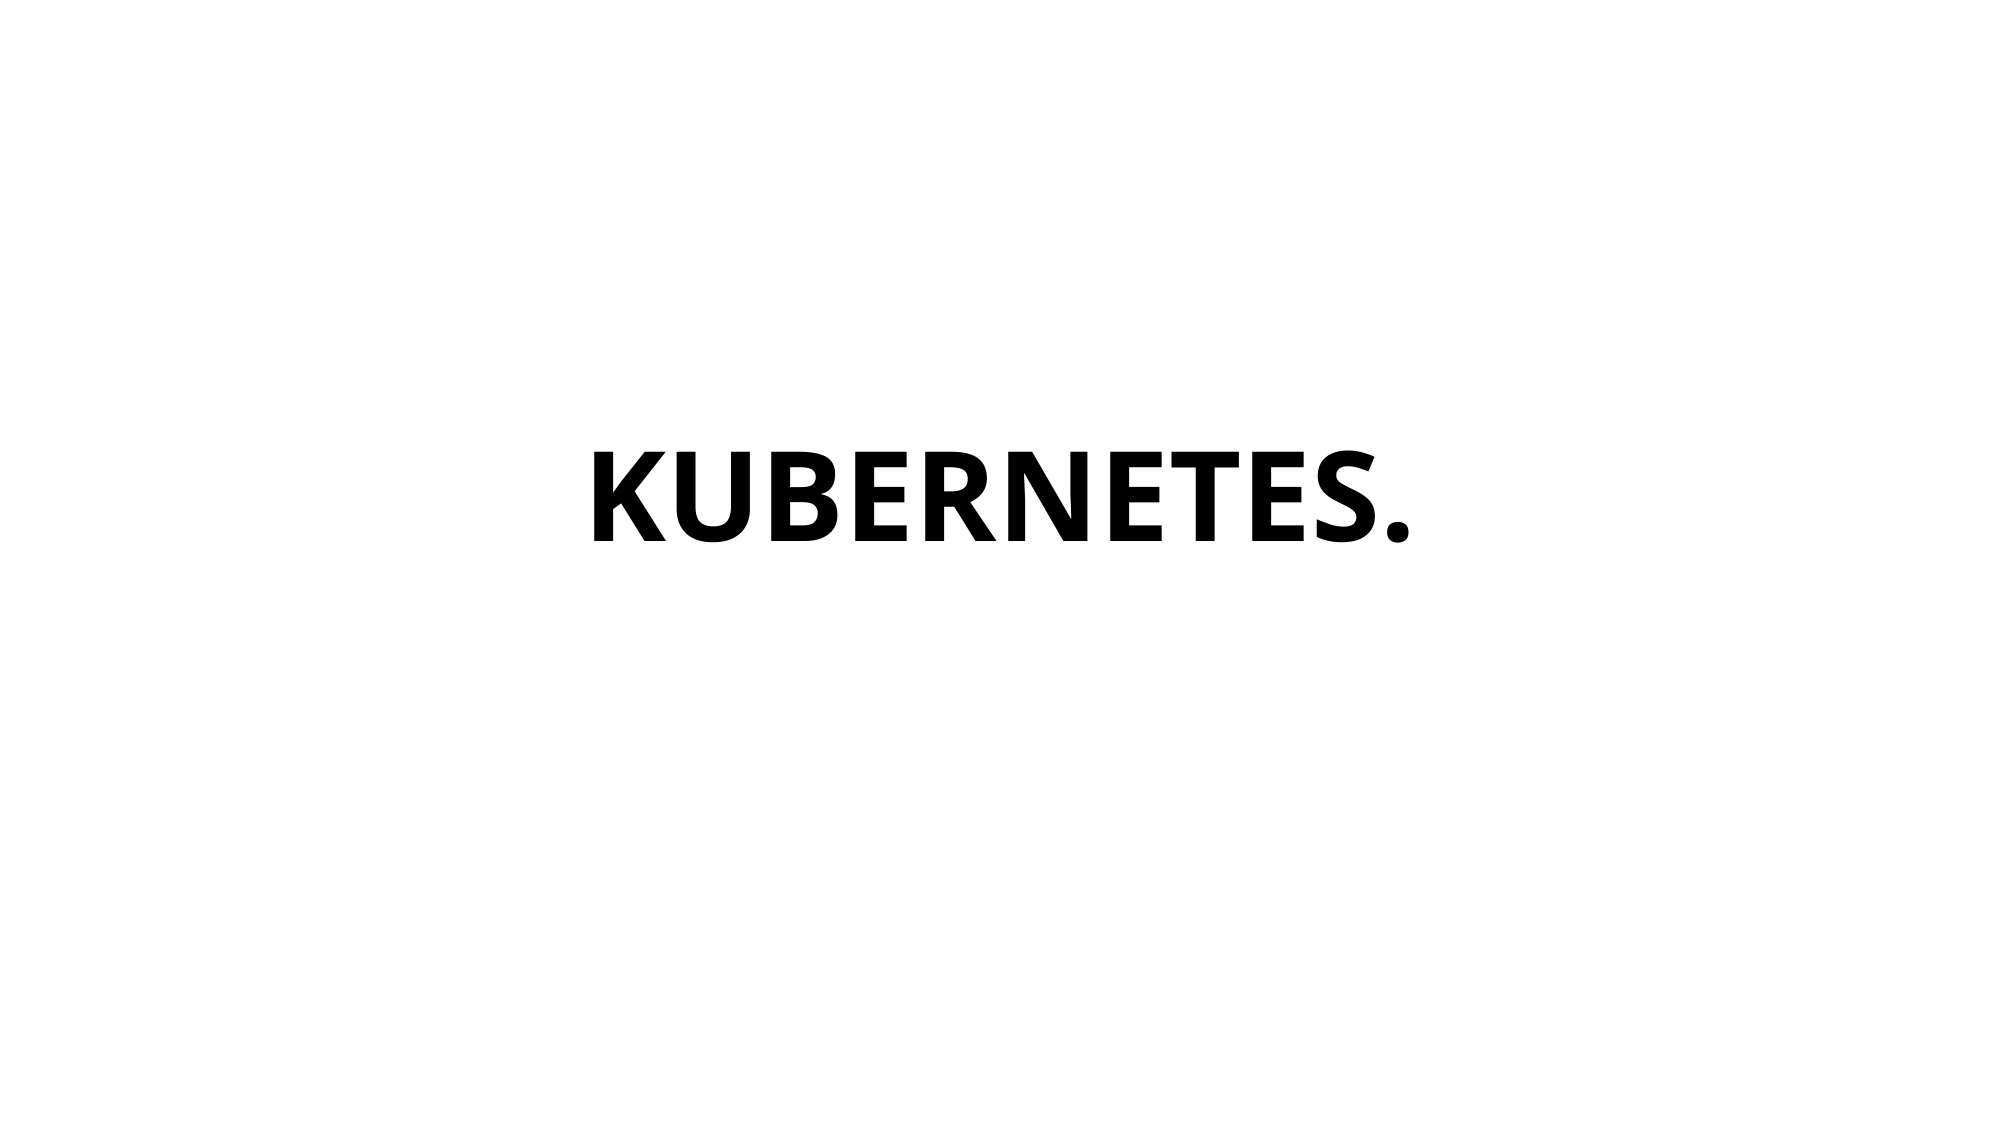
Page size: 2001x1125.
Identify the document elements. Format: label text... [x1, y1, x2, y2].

title KUBERNETES. [249, 184, 1750, 576]
